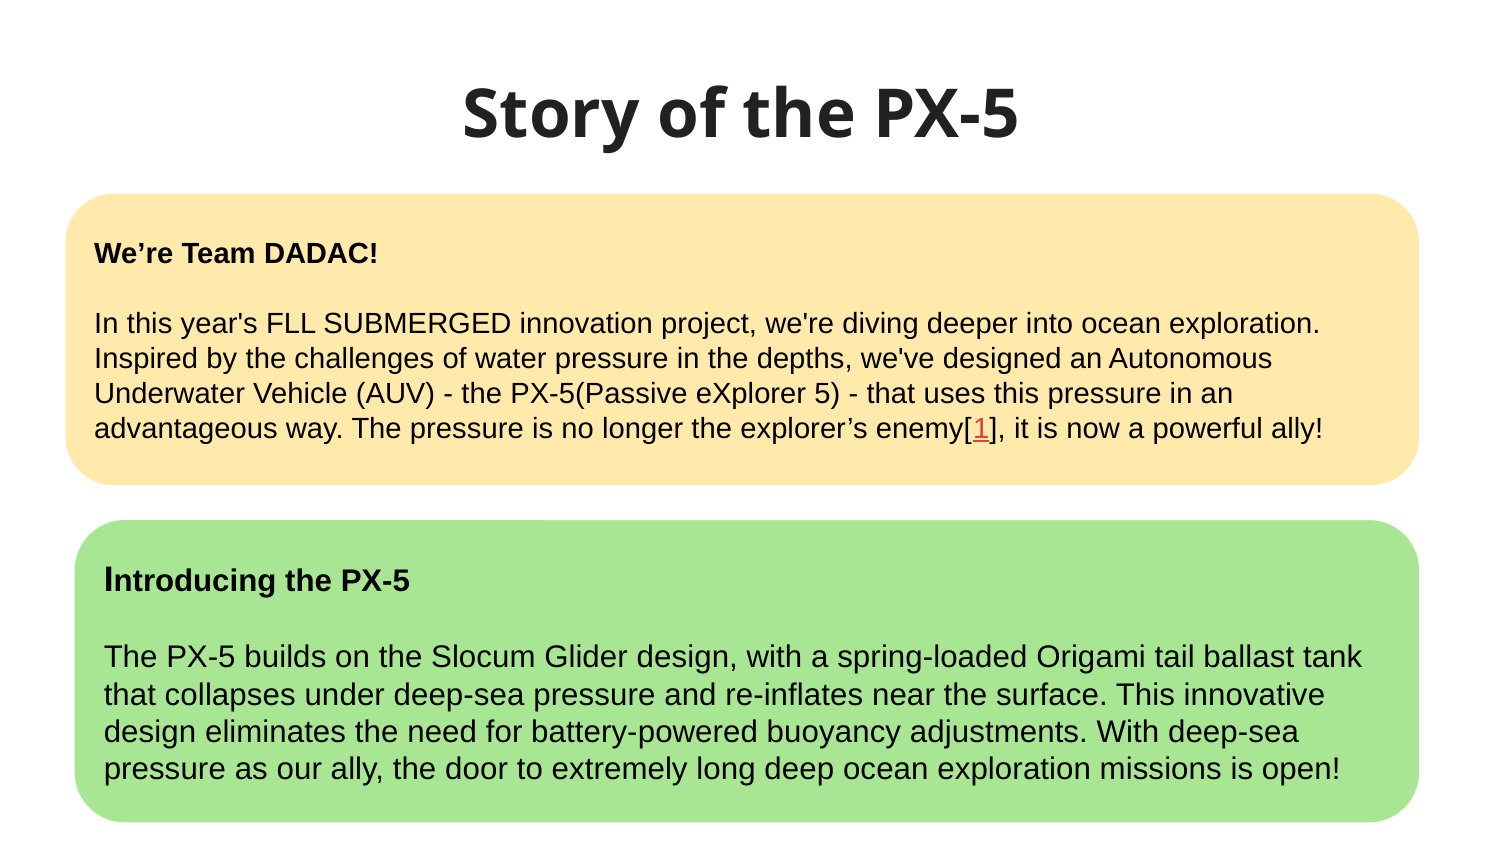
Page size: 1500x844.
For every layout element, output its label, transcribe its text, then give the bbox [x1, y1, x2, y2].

text_box Introducing the PX-5 The PX-5 builds on the Slocum Glider design, with a spring-loaded Origami tail ballast tank that collapses under deep-sea pressure and re-inflates near the surface. This innovative design eliminates the need for battery-powered buoyancy adjustments. With deep-sea pressure as our ally, the door to extremely long deep ocean exploration missions is open! [73, 519, 1420, 824]
title Story of the PX-5 [50, 50, 1451, 174]
text_box We’re Team DADAC! In this year's FLL SUBMERGED innovation project, we're diving deeper into ocean exploration. Inspired by the challenges of water pressure in the depths, we've designed an Autonomous Underwater Vehicle (AUV) - the PX-5(Passive eXplorer 5) - that uses this pressure in an advantageous way. The pressure is no longer the explorer’s enemy[1], it is now a powerful ally! [64, 192, 1420, 487]
